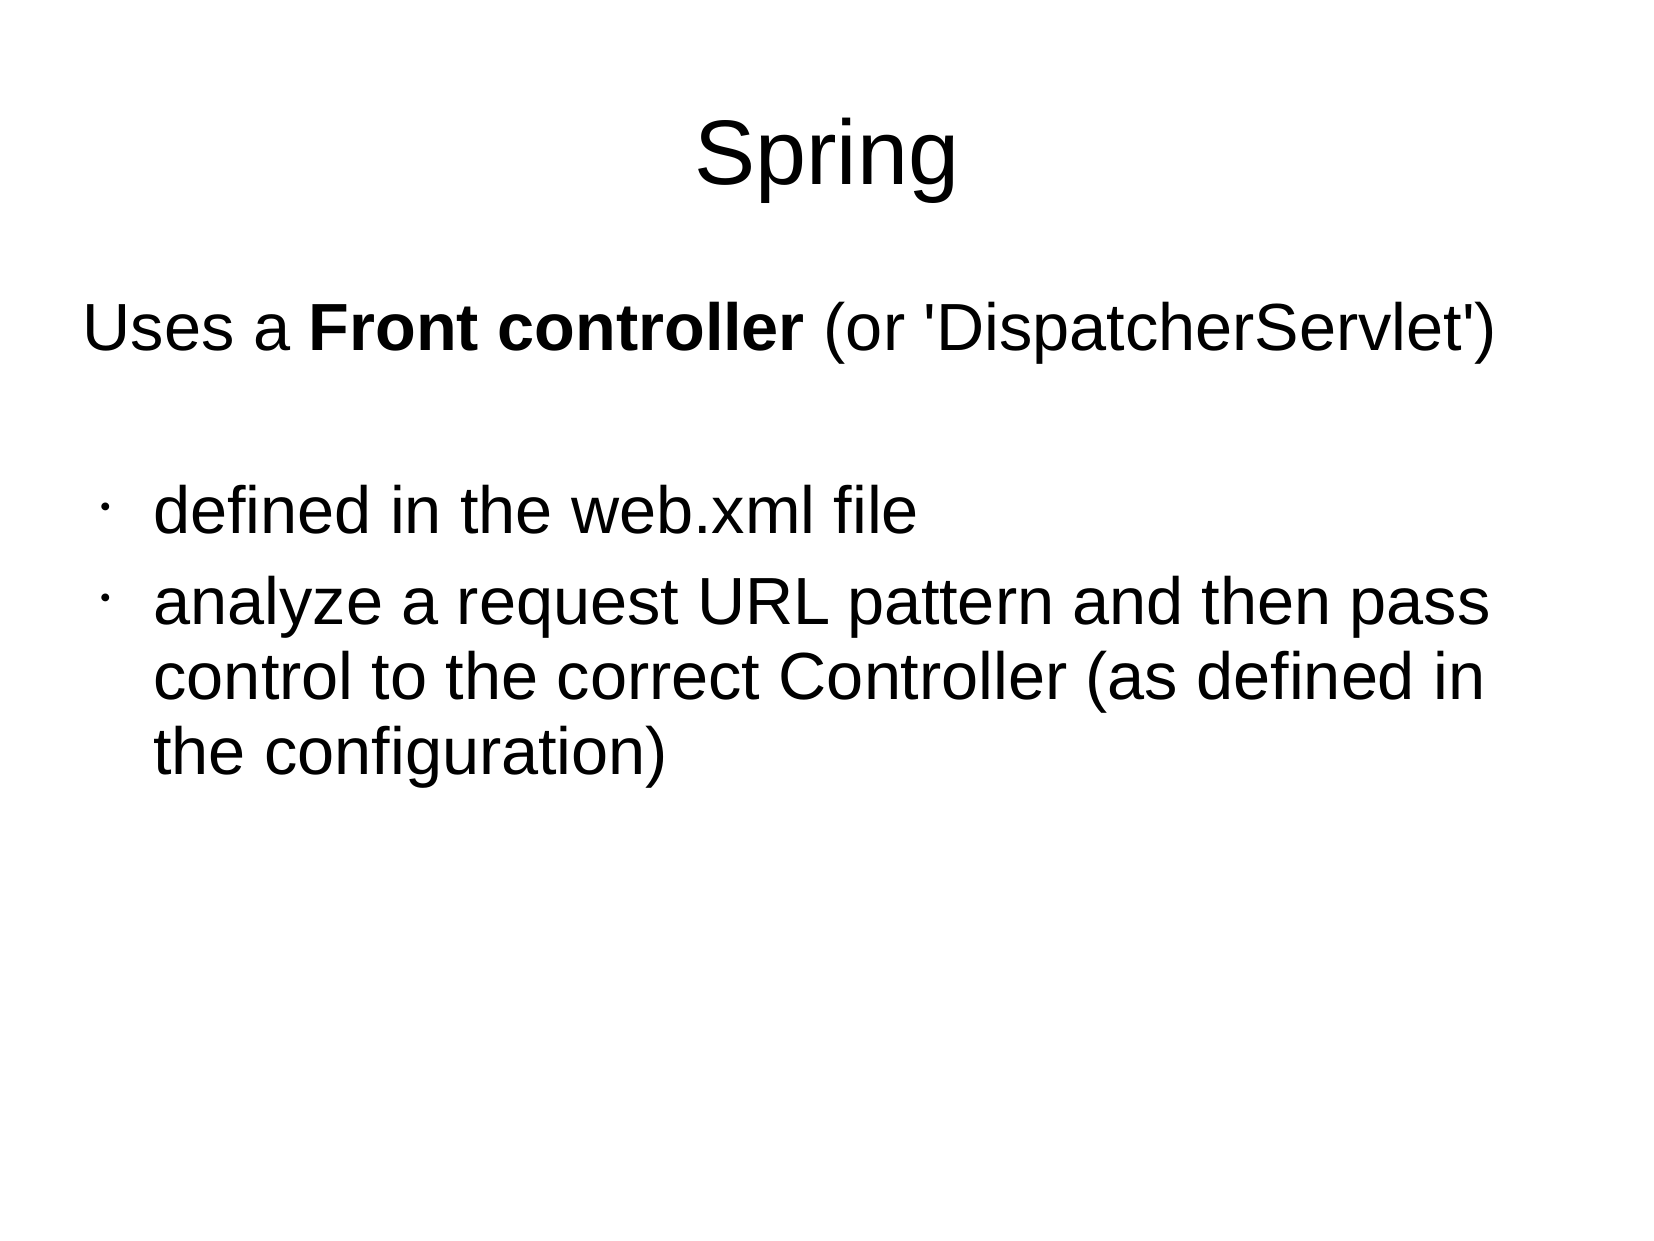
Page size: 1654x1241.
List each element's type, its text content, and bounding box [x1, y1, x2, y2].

title Spring [82, 49, 1571, 257]
list Uses a Front controller (or 'DispatcherServlet') defined in the web.xml file analyze a request URL pattern and then pass control to the correct Controller (as defined in the configuration) [82, 290, 1538, 1010]
